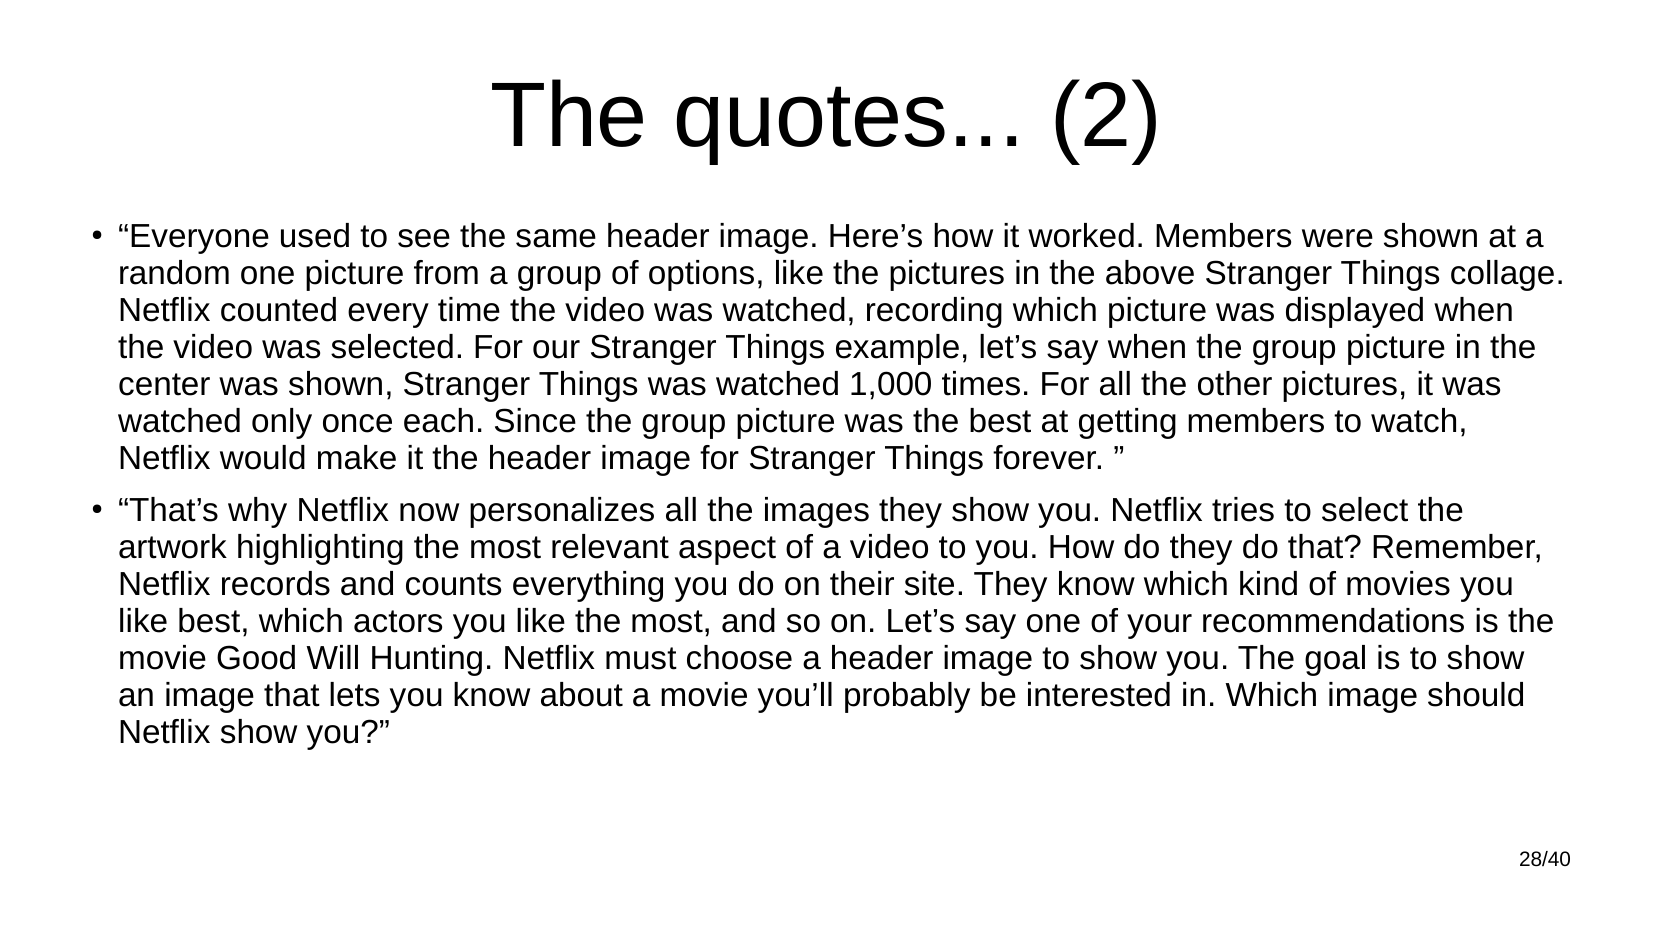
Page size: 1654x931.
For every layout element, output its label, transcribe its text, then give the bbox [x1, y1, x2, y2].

title The quotes... (2) [82, 37, 1571, 193]
list “Everyone used to see the same header image. Here’s how it worked. Members were shown at a random one picture from a group of options, like the pictures in the above Stranger Things collage. Netflix counted every time the video was watched, recording which picture was displayed when the video was selected. For our Stranger Things example, let’s say when the group picture in the center was shown, Stranger Things was watched 1,000 times. For all the other pictures, it was watched only once each. Since the group picture was the best at getting members to watch, Netflix would make it the header image for Stranger Things forever. ” “That’s why Netflix now personalizes all the images they show you. Netflix tries to select the artwork highlighting the most relevant aspect of a video to you. How do they do that? Remember, Netflix records and counts everything you do on their site. They know which kind of movies you like best, which actors you like the most, and so on. Let’s say one of your recommendations is the movie Good Will Hunting. Netflix must choose a header image to show you. The goal is to show an image that lets you know about a movie you’ll probably be interested in. Which image should Netflix show you?” [82, 217, 1571, 758]
